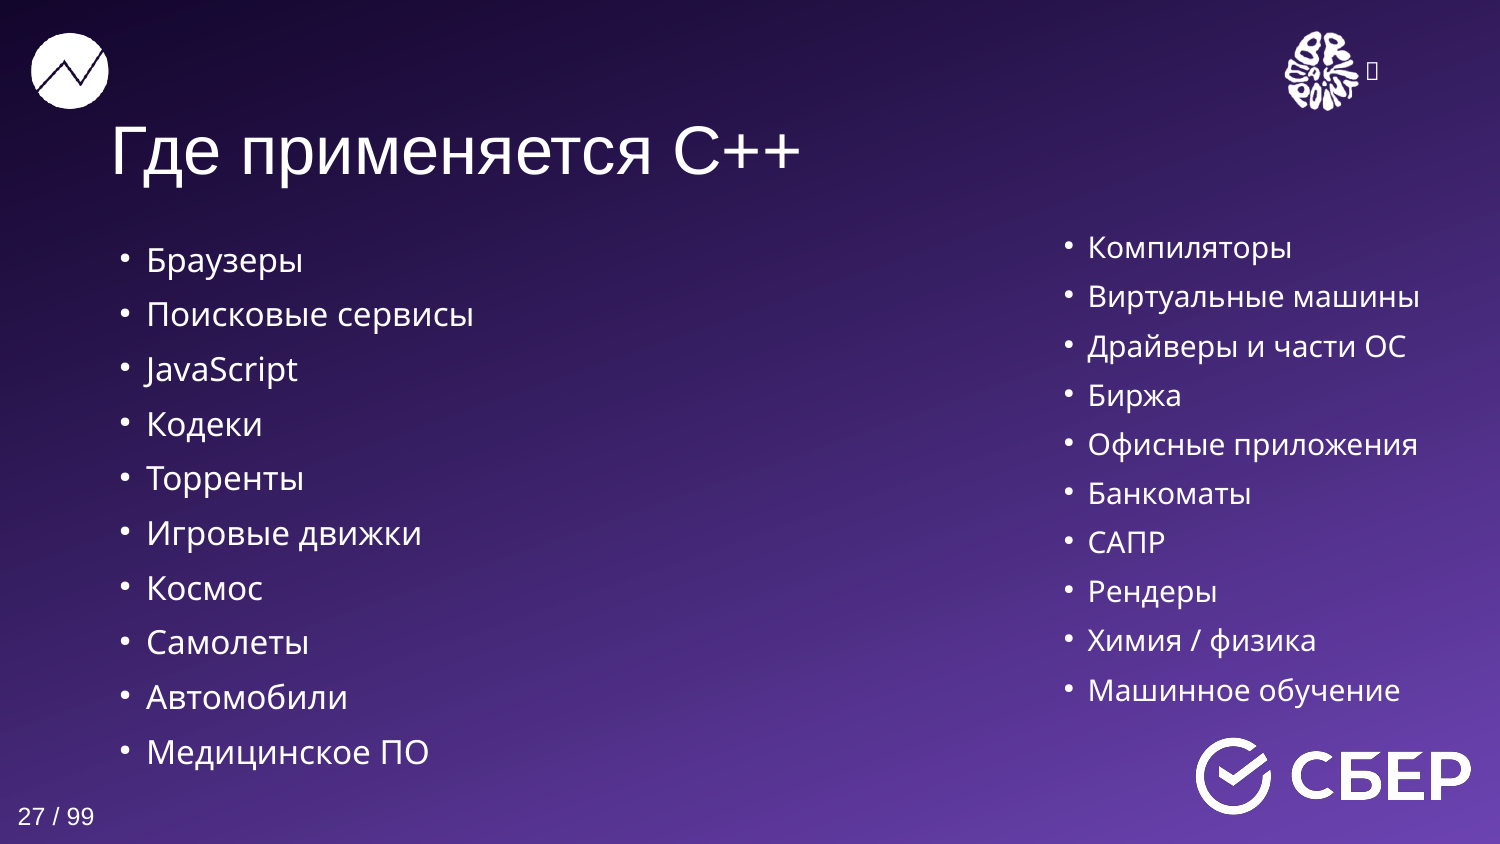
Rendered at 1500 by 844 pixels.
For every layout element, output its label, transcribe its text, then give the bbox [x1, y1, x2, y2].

picture [0, 0, 1500, 844]
list Компиляторы Виртуальные машины Драйверы и части ОС Биржа Офисные приложения Банкоматы САПР Рендеры Химия / физика Машинное обучение [1048, 189, 1433, 725]
text_box <number> / 99 [2, 795, 632, 839]
list Браузеры Поисковые сервисы JavaScript Кодеки Торренты Игровые движки Космос Самолеты Автомобили Медицинское ПО [103, 195, 488, 788]
title Где применяется C++ [103, 100, 1397, 205]
text_box 🐙 [1364, 36, 1489, 107]
